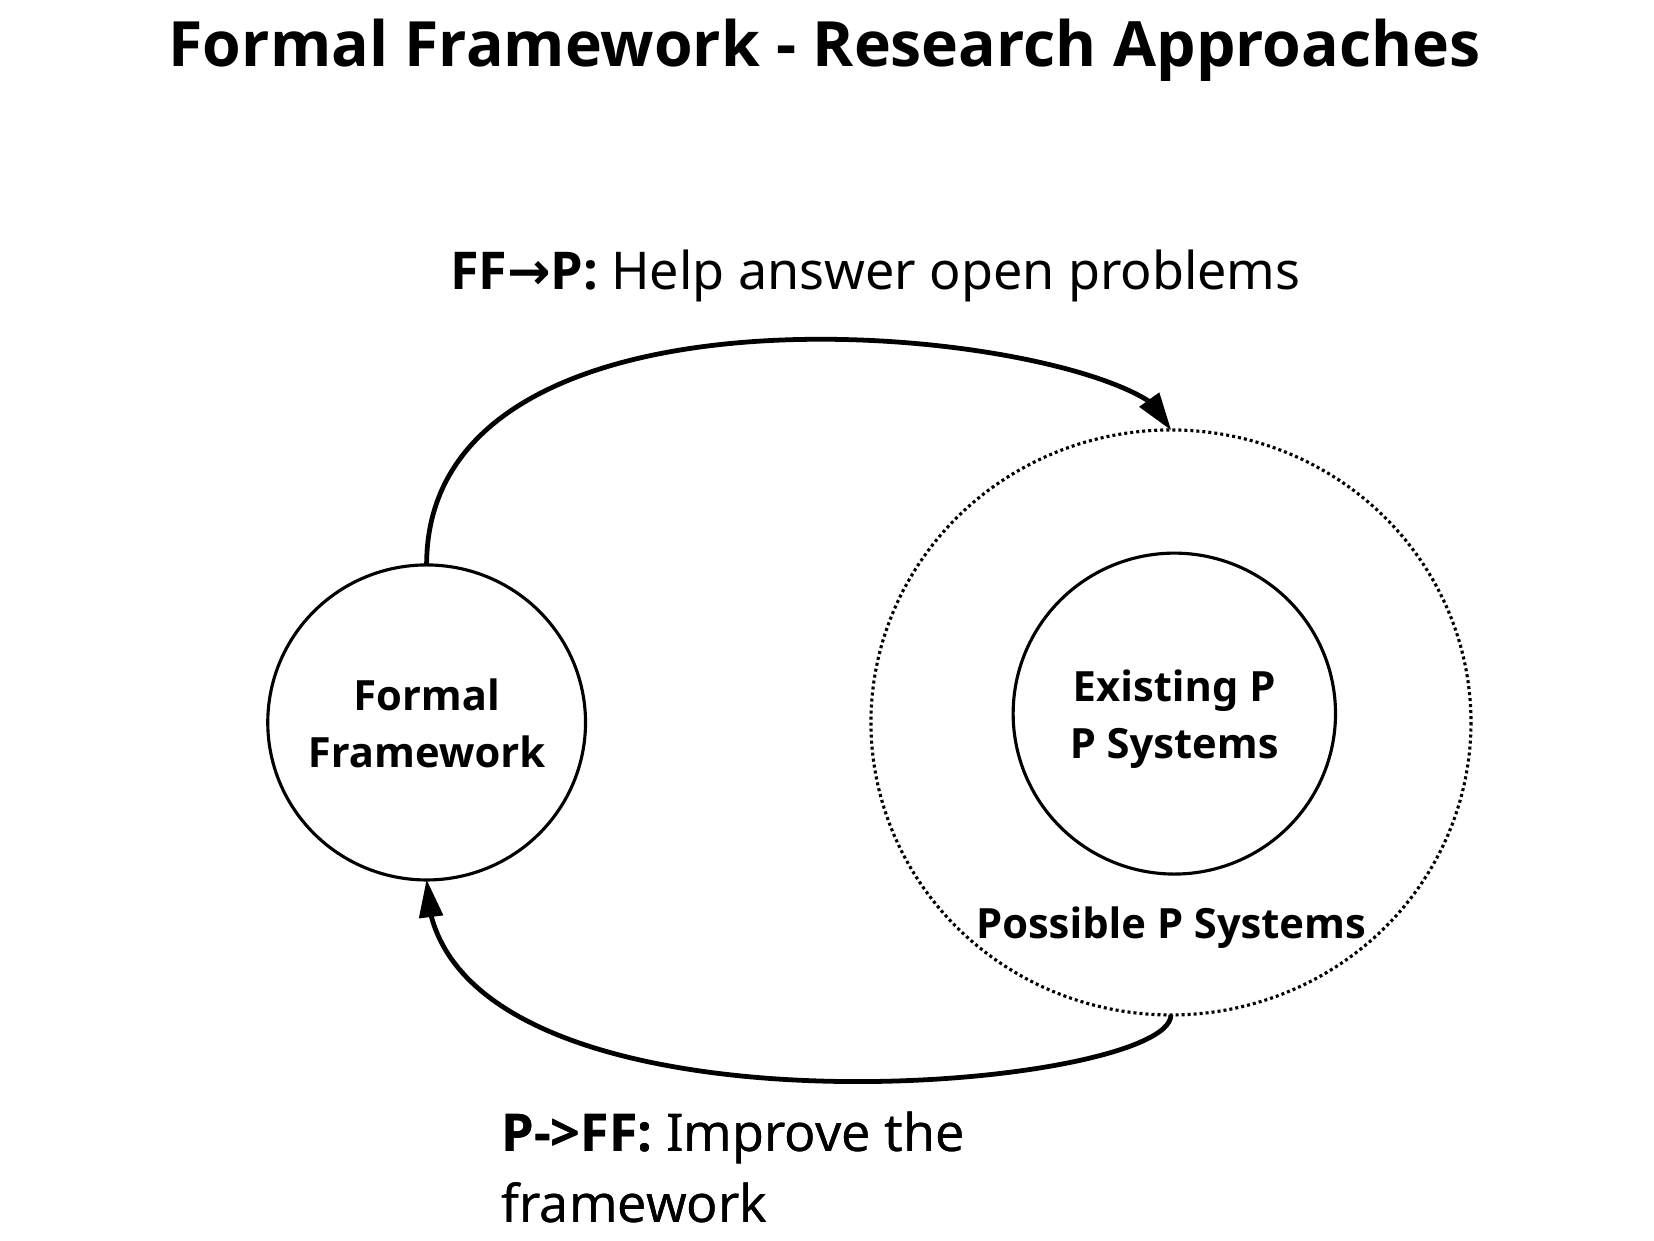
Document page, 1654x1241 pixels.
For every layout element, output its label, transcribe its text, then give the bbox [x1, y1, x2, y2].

title Formal Framework - Research Approaches [0, 1, 1651, 84]
text_box Possible P Systems [870, 429, 1472, 1015]
text_box P->FF: Improve the framework [486, 1088, 1168, 1208]
text_box Formal Framework [267, 564, 586, 880]
text_box FF→P: Help answer open problems [435, 226, 1336, 310]
